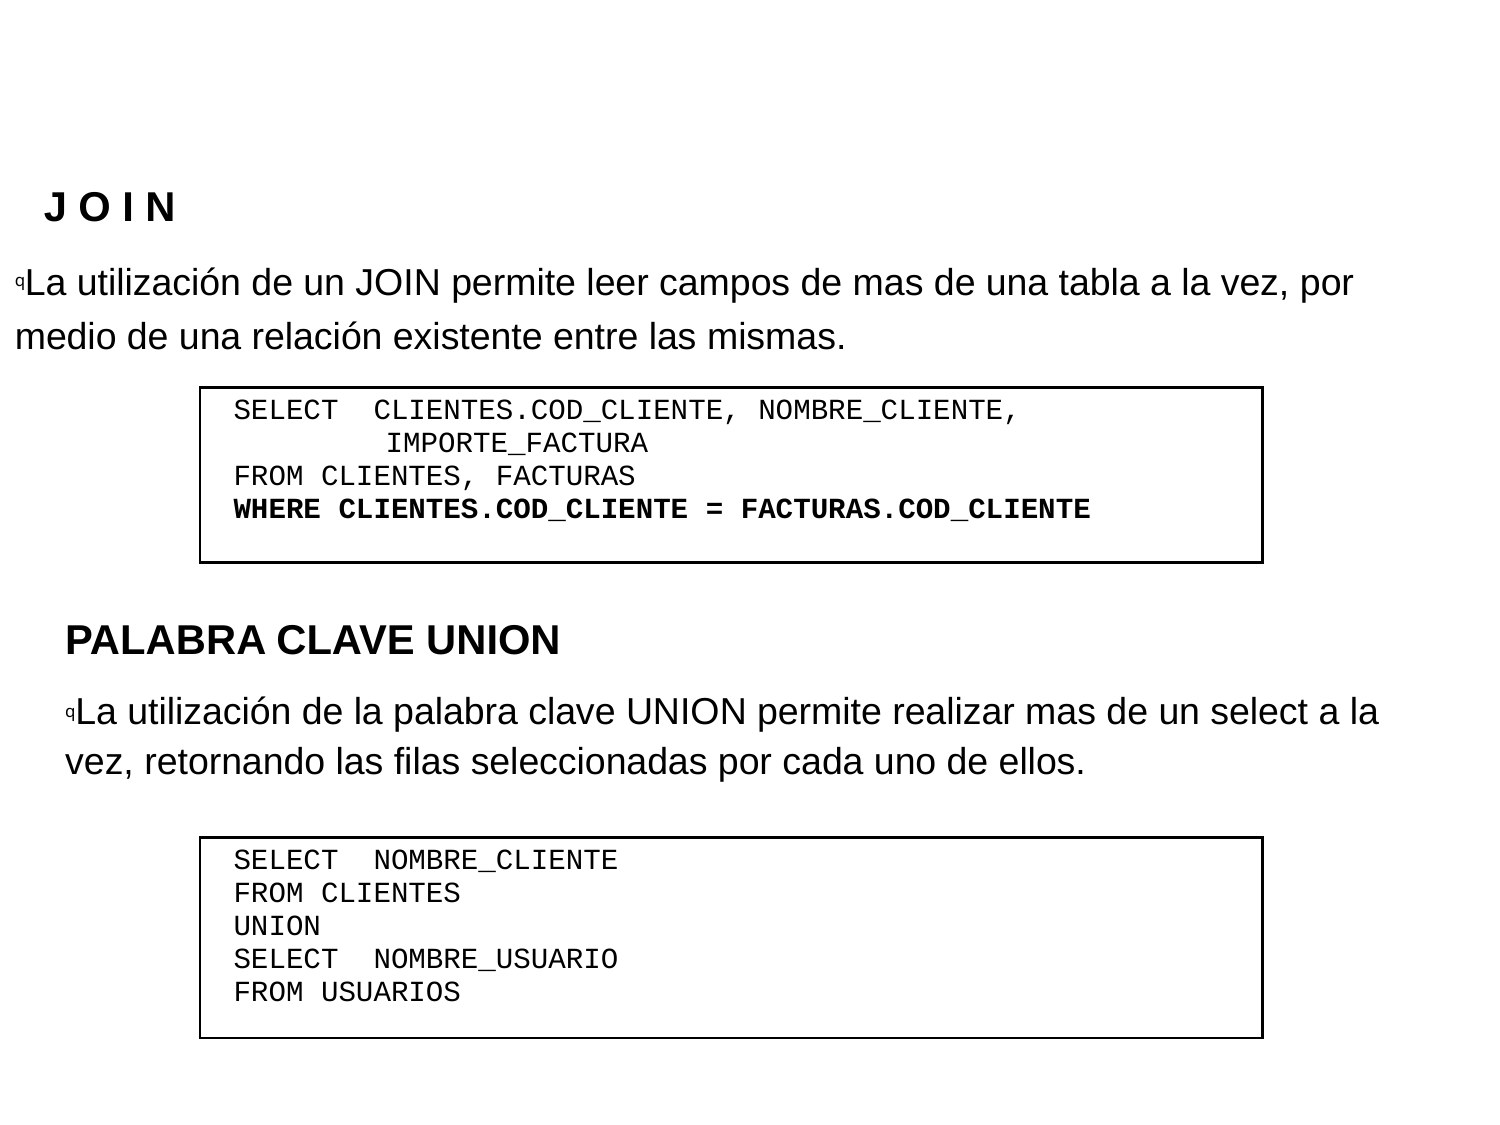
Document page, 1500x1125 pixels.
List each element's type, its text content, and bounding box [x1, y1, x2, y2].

text_box SELECT CLIENTES.COD_CLIENTE, NOMBRE_CLIENTE, IMPORTE_FACTURA FROM CLIENTES, FACTURAS WHERE CLIENTES.COD_CLIENTE = FACTURAS.COD_CLIENTE [199, 387, 1263, 563]
text_box SELECT NOMBRE_CLIENTE FROM CLIENTES UNION SELECT NOMBRE_USUARIO FROM USUARIOS [199, 837, 1263, 1038]
text_box PALABRA CLAVE UNION La utilización de la palabra clave UNION permite realizar mas de un select a la vez, retornando las filas seleccionadas por cada uno de ellos. [50, 599, 1451, 825]
list J O I N La utilización de un JOIN permite leer campos de mas de una tabla a la vez, por medio de una relación existente entre las mismas. [0, 162, 1401, 413]
